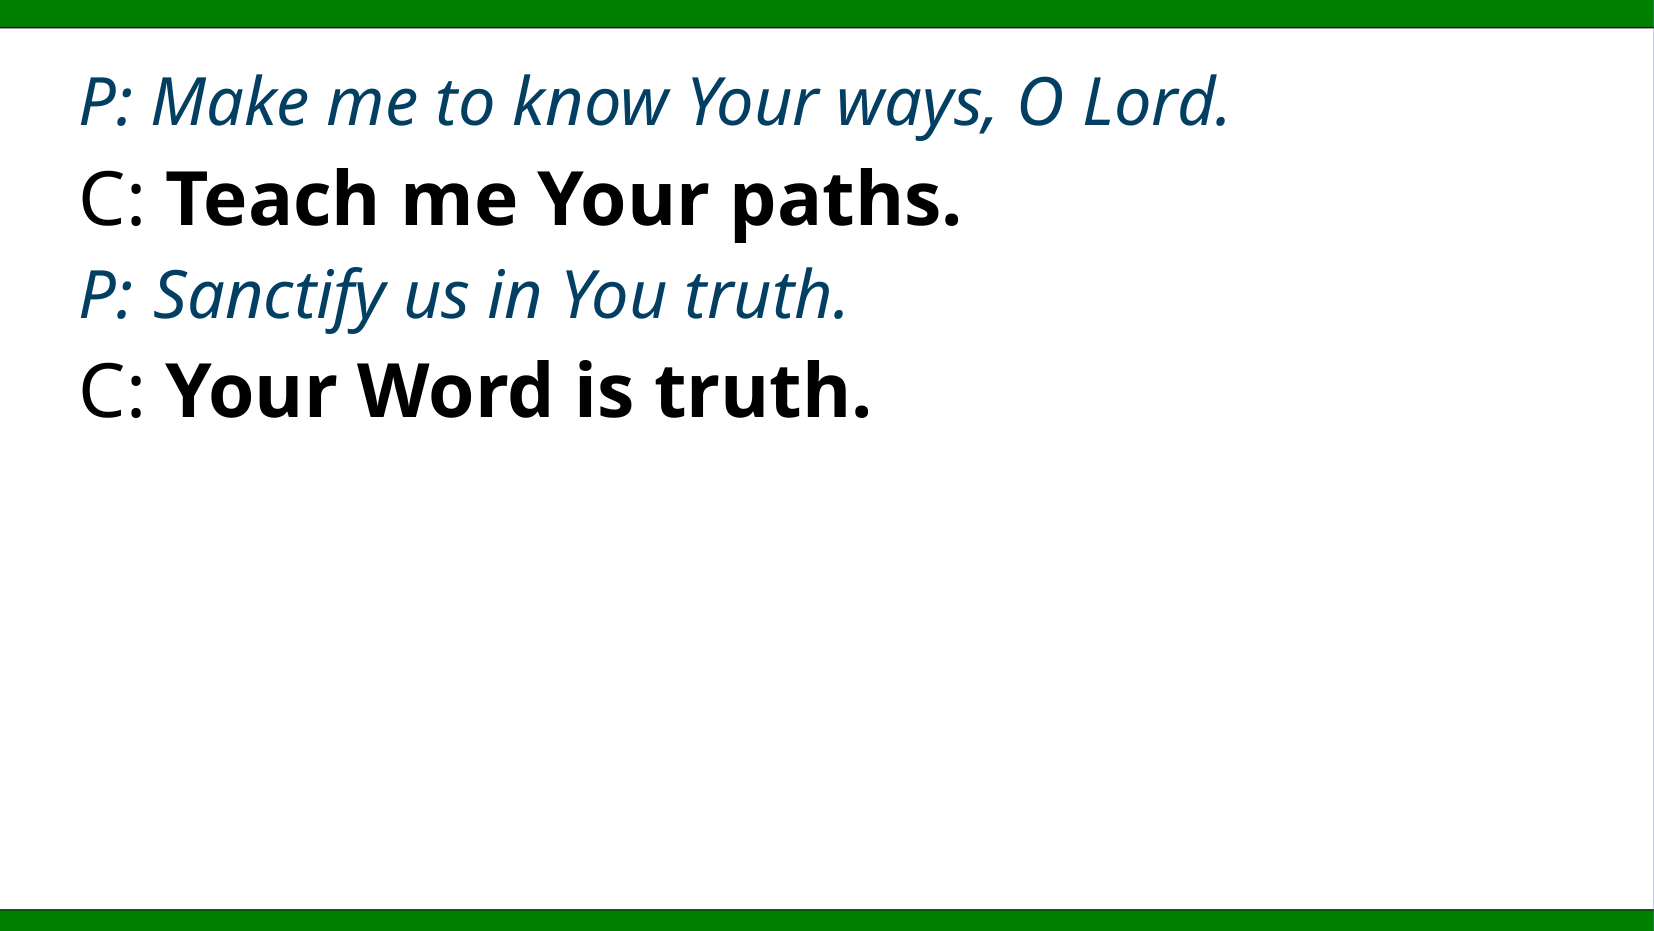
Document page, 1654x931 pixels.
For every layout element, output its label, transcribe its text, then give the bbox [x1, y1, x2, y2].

picture [0, 0, 1654, 931]
text_box P: Make me to know Your ways, O Lord. C: Teach me Your paths. P: Sanctify us in You truth. C: Your Word is truth. [63, 46, 1594, 451]
